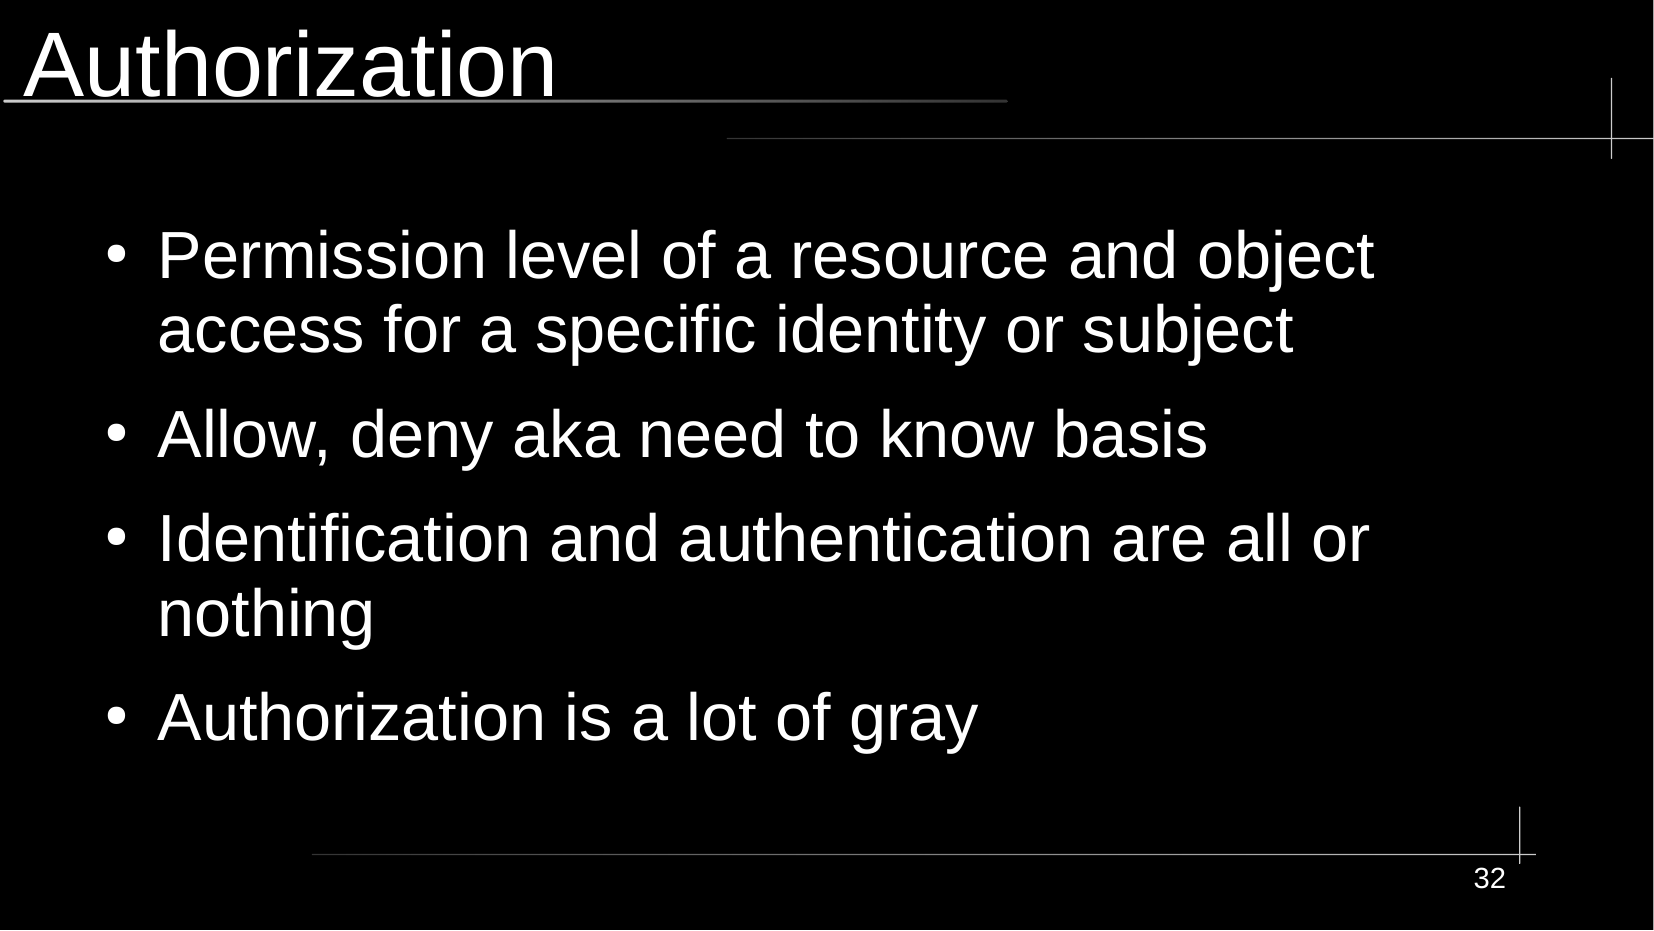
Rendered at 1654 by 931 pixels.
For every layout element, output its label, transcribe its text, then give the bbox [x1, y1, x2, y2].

list Permission level of a resource and object access for a specific identity or subject Allow, deny aka need to know basis Identification and authentication are all or nothing Authorization is a lot of gray [86, 217, 1576, 901]
title Authorization [23, 11, 1589, 119]
